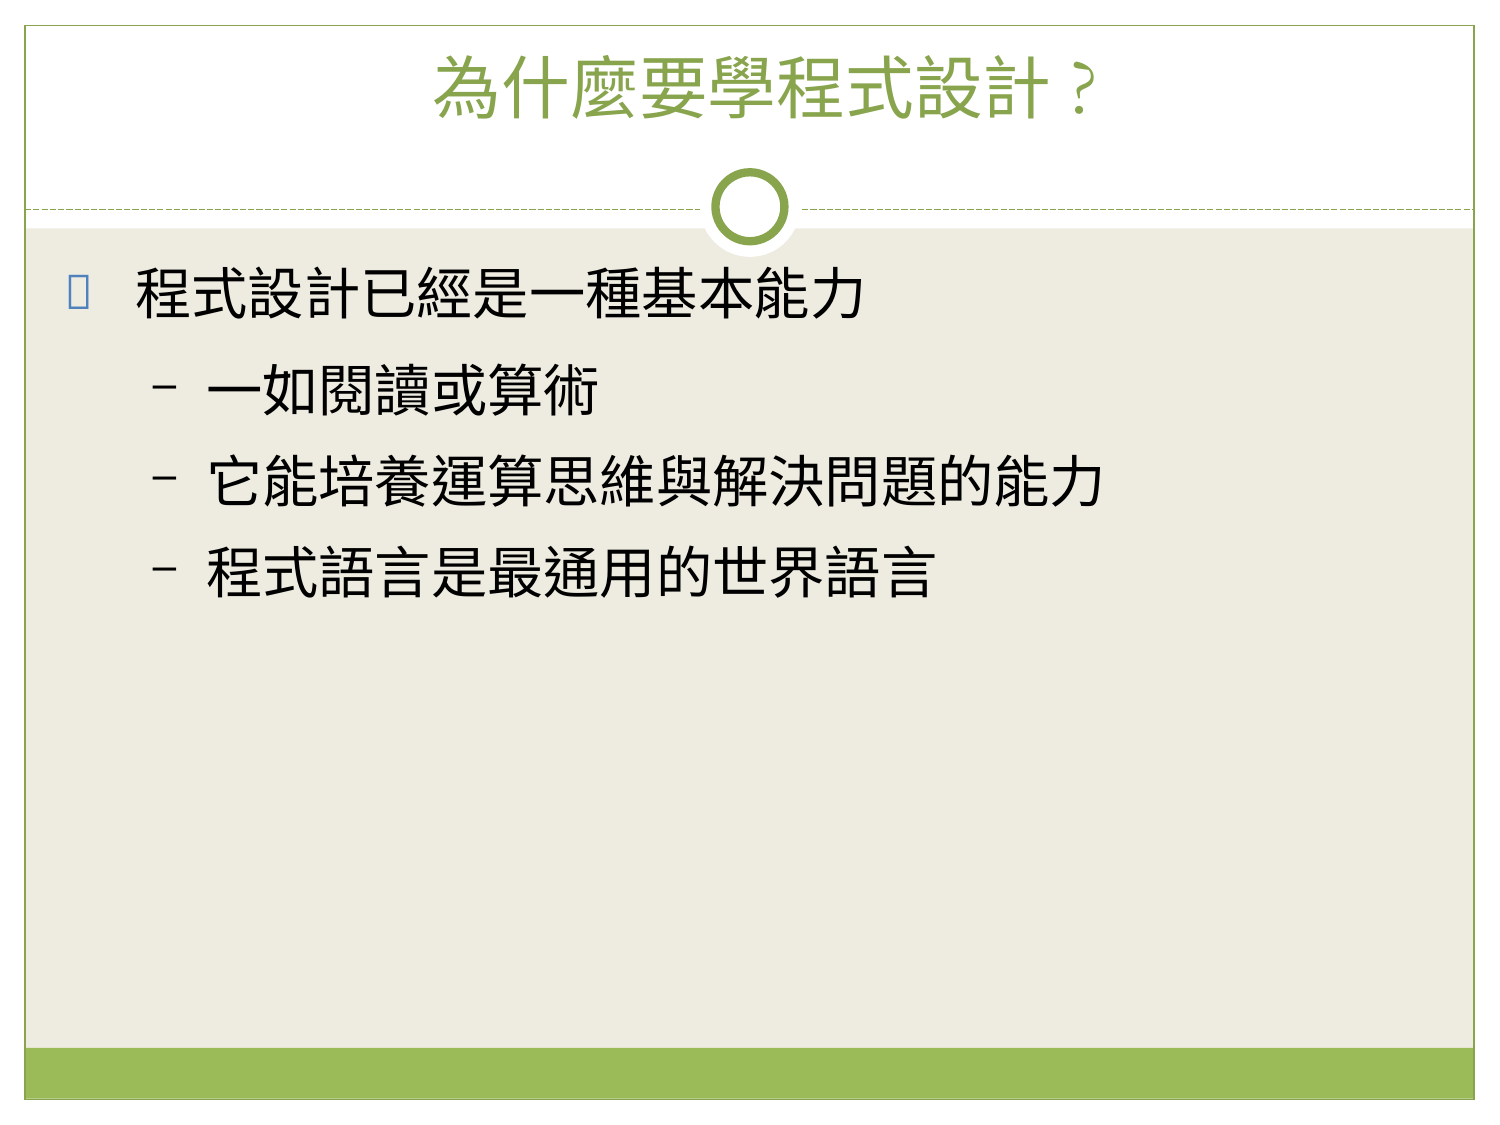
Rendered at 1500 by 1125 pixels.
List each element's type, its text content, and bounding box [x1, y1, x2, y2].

list 程式設計已經是一種基本能力 一如閱讀或算術 它能培養運算思維與解決問題的能力 程式語言是最通用的世界語言 [49, 250, 1445, 1001]
title 為什麼要學程式設計? [49, 37, 1450, 162]
